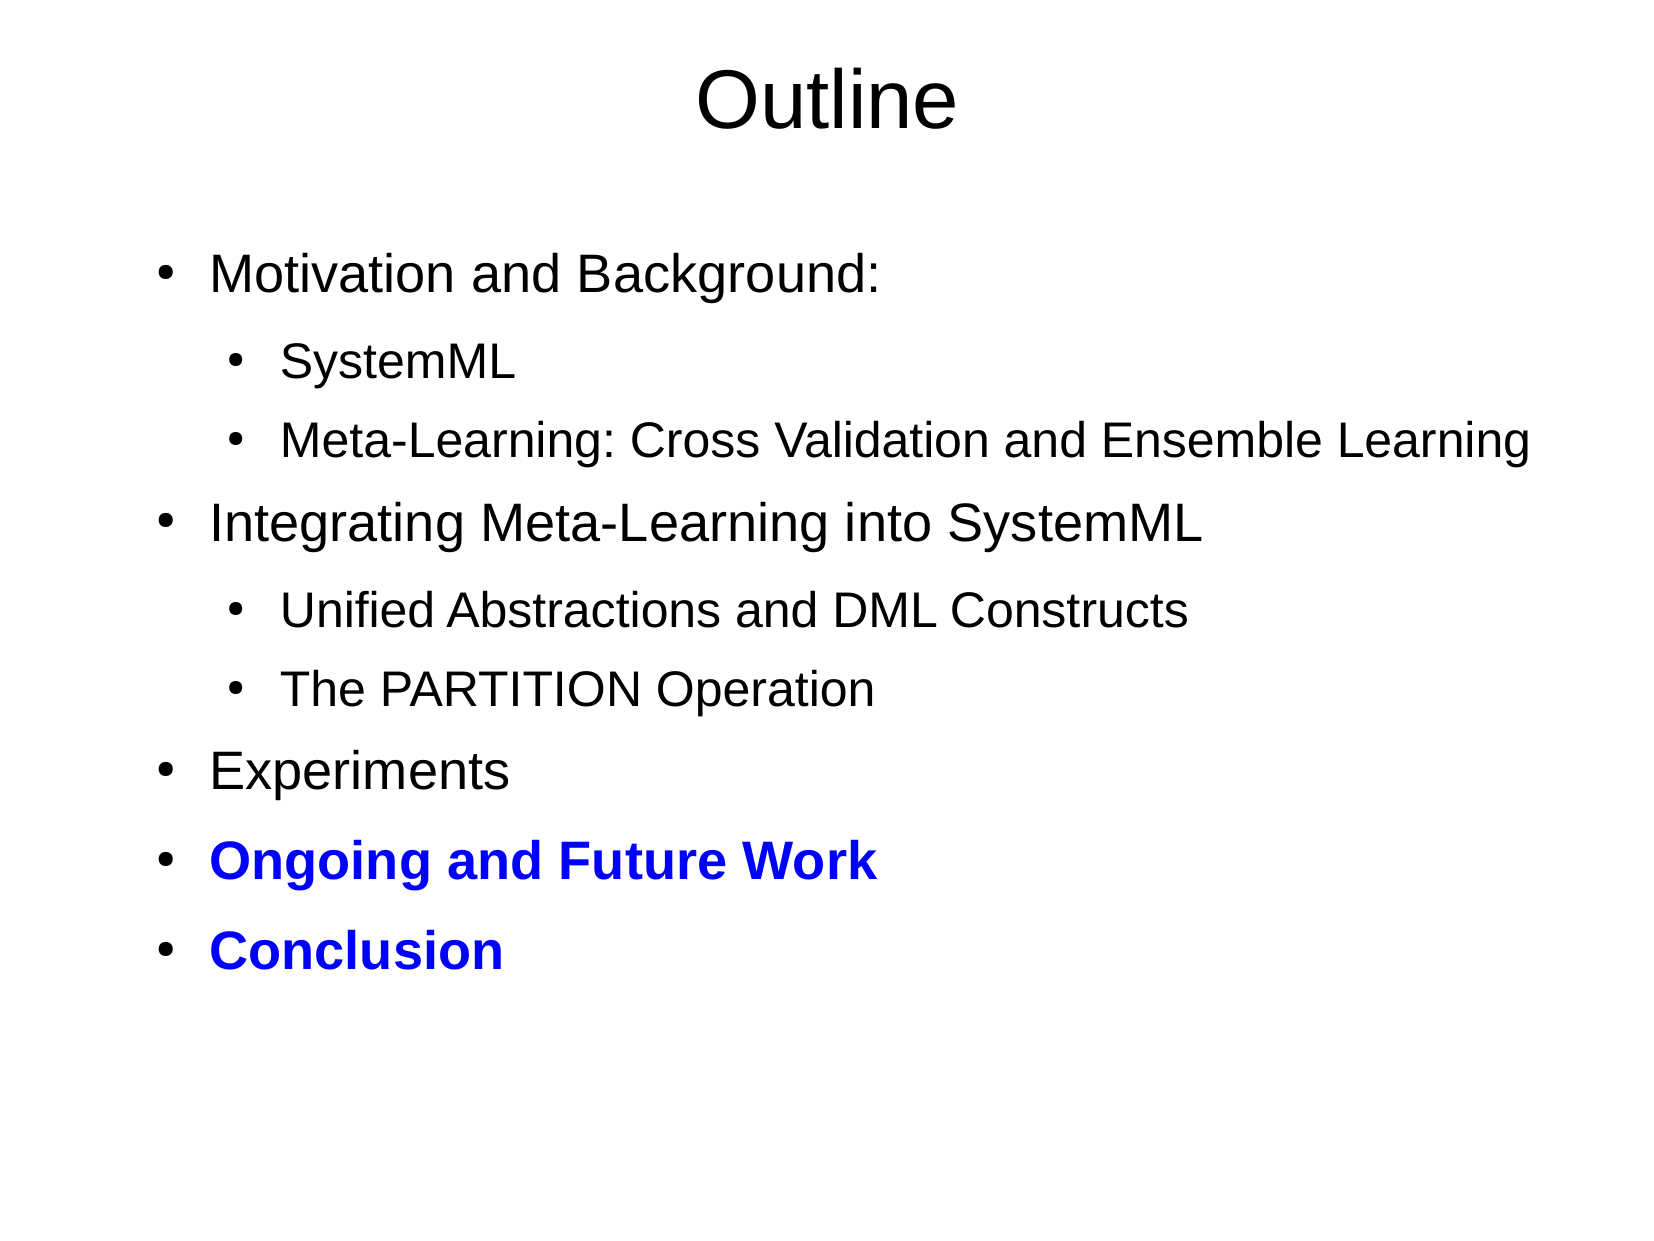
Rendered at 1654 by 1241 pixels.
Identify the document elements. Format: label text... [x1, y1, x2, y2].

list Motivation and Background: SystemML Meta-Learning: Cross Validation and Ensemble Learning Integrating Meta-Learning into SystemML Unified Abstractions and DML Constructs The PARTITION Operation Experiments Ongoing and Future Work Conclusion [138, 243, 1560, 1062]
title Outline [83, 49, 1572, 151]
